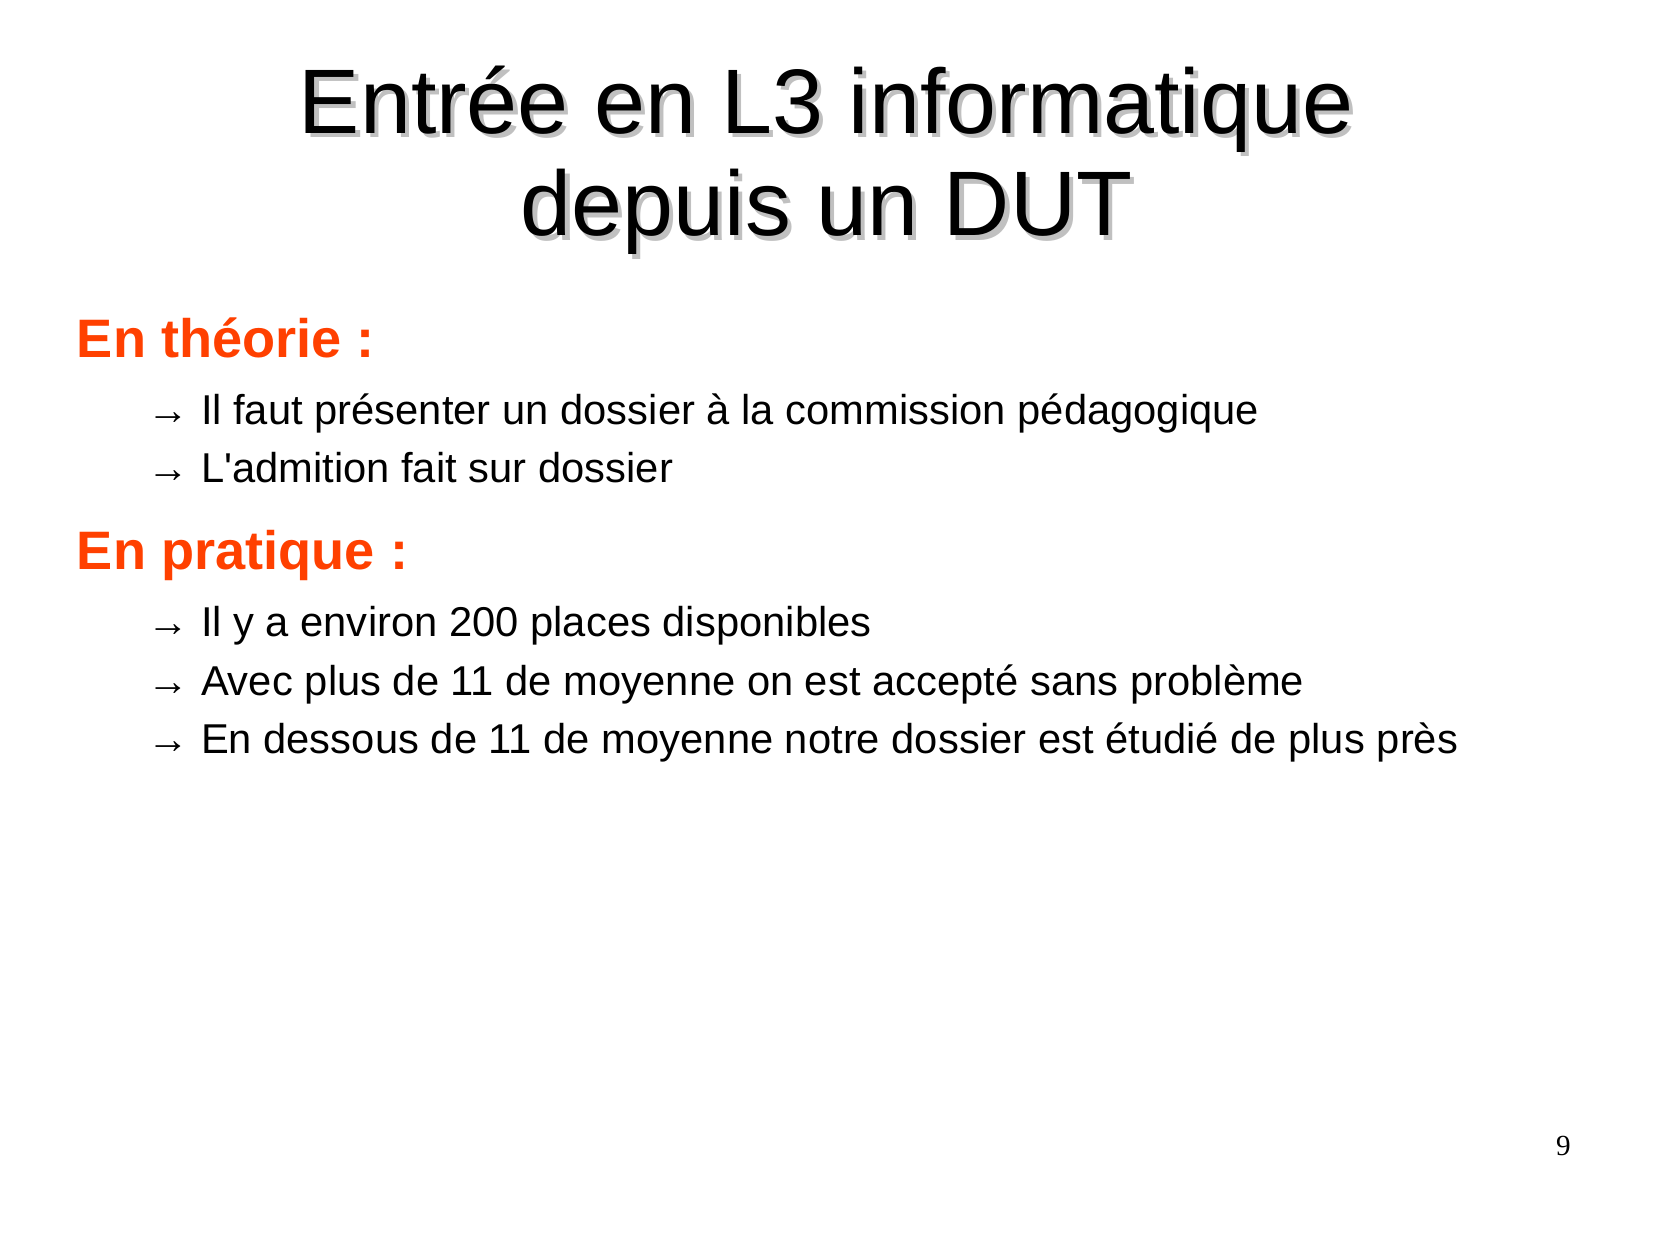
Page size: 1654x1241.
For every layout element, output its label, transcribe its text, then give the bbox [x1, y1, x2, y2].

list En théorie : → Il faut présenter un dossier à la commission pédagogique → L'admition fait sur dossier En pratique : → Il y a environ 200 places disponibles → Avec plus de 11 de moyenne on est accepté sans problème → En dessous de 11 de moyenne notre dossier est étudié de plus près [76, 308, 1565, 1028]
title Entrée en L3 informatique depuis un DUT [82, 49, 1571, 257]
